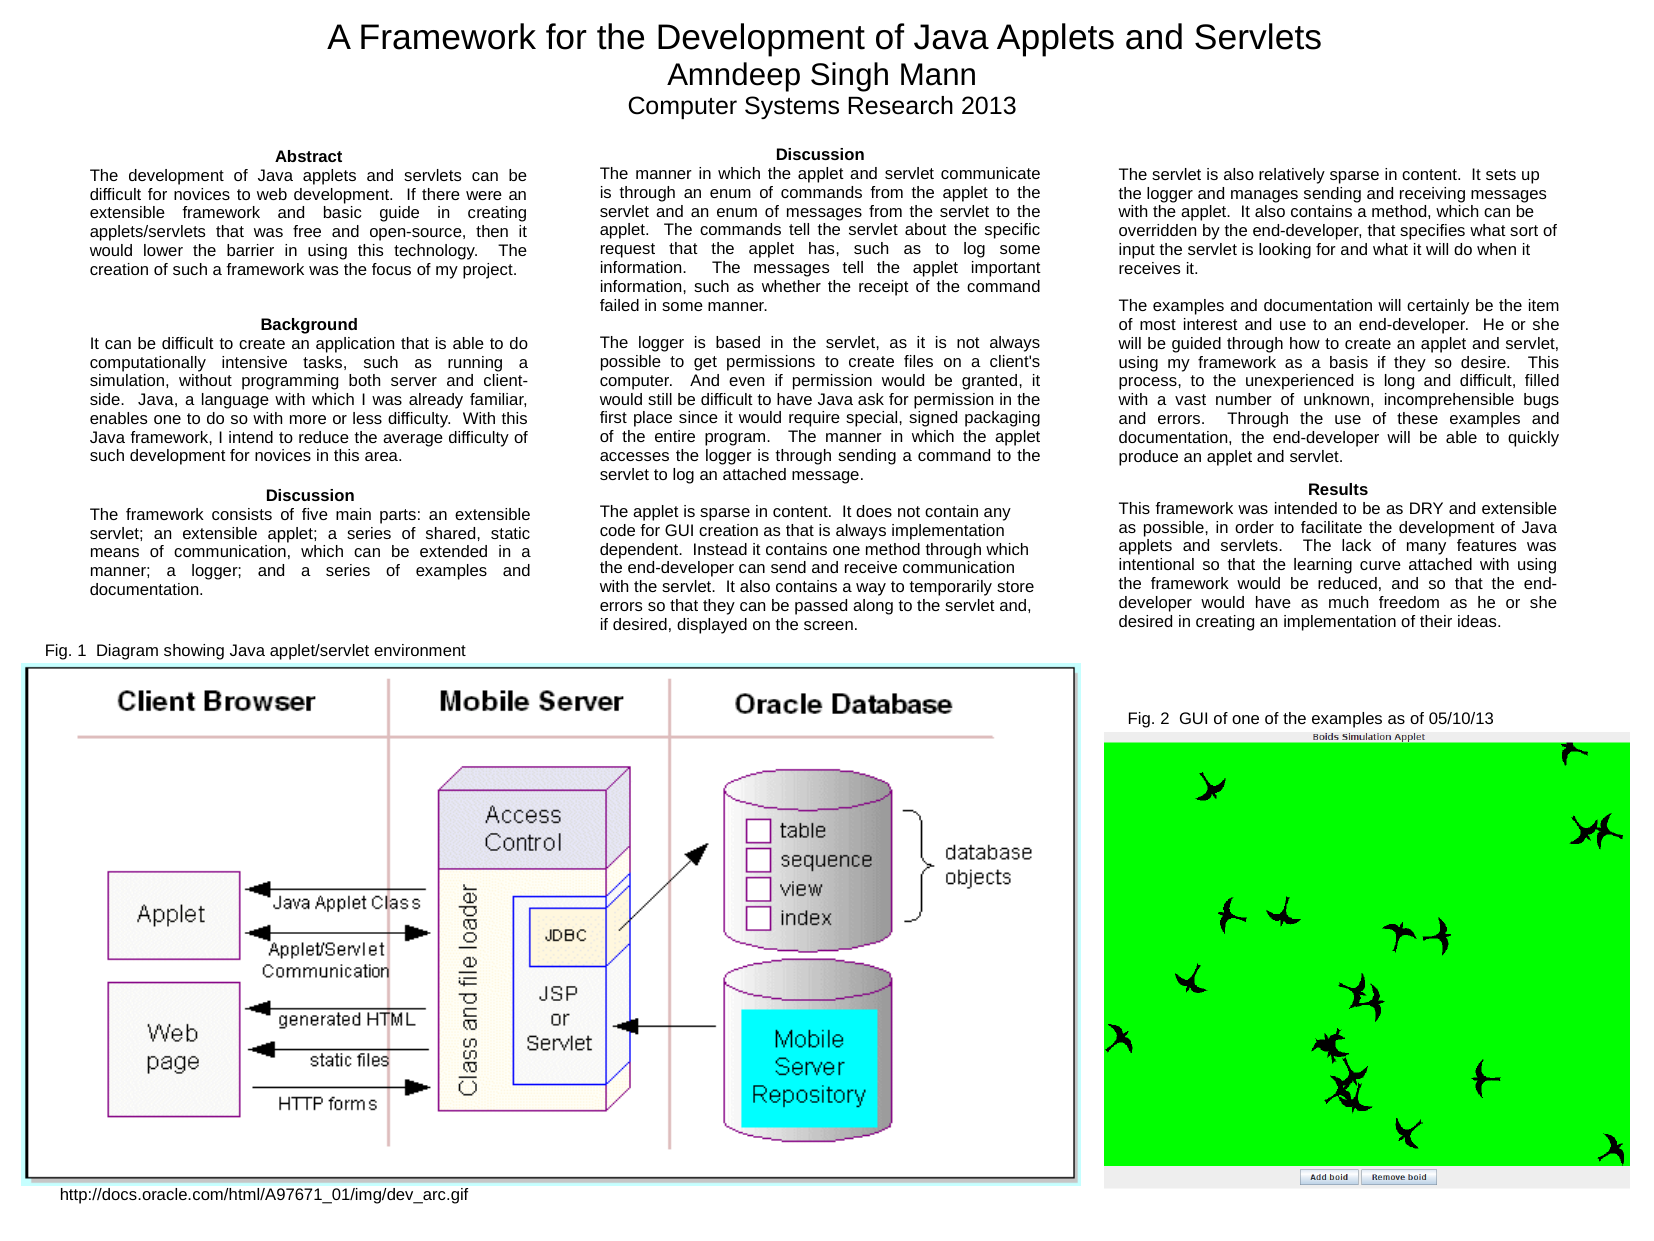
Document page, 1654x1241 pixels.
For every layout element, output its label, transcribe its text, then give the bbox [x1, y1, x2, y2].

picture [1104, 729, 1630, 1195]
text_box A Framework for the Development of Java Applets and Servlets [300, 10, 1351, 65]
text_box Results This framework was intended to be as DRY and extensible as possible, in order to facilitate the development of Java applets and servlets. The lack of many features was intentional so that the learning curve attached with using the framework would be reduced, and so that the end-developer would have as much freedom as he or she desired in creating an implementation of their ideas. [1103, 472, 1576, 638]
text_box Amndeep Singh Mann Computer Systems Research 2013 [612, 49, 1033, 128]
text_box Fig. 1 Diagram showing Java applet/servlet environment [30, 633, 482, 668]
text_box Background It can be difficult to create an application that is able to do computationally intensive tasks, such as running a simulation, without programming both server and client-side. Java, a language with which I was already familiar, enables one to do so with more or less difficulty. With this Java framework, I intend to reduce the average difficulty of such development for novices in this area. [75, 307, 547, 476]
text_box The servlet is also relatively sparse in content. It sets up the logger and manages sending and receiving messages with the applet. It also contains a method, which can be overridden by the end-developer, that specifies what sort of input the servlet is looking for and what it will do when it receives it. The examples and documentation will certainly be the item of most interest and use to an end-developer. He or she will be guided through how to create an applet and servlet, using my framework as a basis if they so desire. This process, to the unexperienced is long and difficult, filled with a vast number of unknown, incomprehensible bugs and errors. Through the use of these examples and documentation, the end-developer will be able to quickly produce an applet and servlet. [1103, 157, 1576, 472]
picture [21, 663, 1081, 1186]
text_box Fig. 2 GUI of one of the examples as of 05/10/13 [1113, 702, 1510, 736]
text_box Discussion The manner in which the applet and servlet communicate is through an enum of commands from the applet to the servlet and an enum of messages from the servlet to the applet. The commands tell the servlet about the specific request that the applet has, such as to log some information. The messages tell the applet important information, such as whether the receipt of the command failed in some manner. The logger is based in the servlet, as it is not always possible to get permissions to create files on a client's computer. And even if permission would be granted, it would still be difficult to have Java ask for permission in the first place since it would require special, signed packaging of the entire program. The manner in which the applet accesses the logger is through sending a command to the servlet to log an attached message. The applet is sparse in content. It does not contain any code for GUI creation as that is always implementation dependent. Instead it contains one method through which the end-developer can send and receive communication with the servlet. It also contains a way to temporarily store errors so that they can be passed along to the servlet and, if desired, displayed on the screen. [585, 138, 1057, 642]
text_box Discussion The framework consists of five main parts: an extensible servlet; an extensible applet; a series of shared, static means of communication, which can be extended in a manner; a logger; and a series of examples and documentation. [75, 479, 547, 607]
text_box Abstract The development of Java applets and servlets can be difficult for novices to web development. If there were an extensible framework and basic guide in creating applets/servlets that was free and open-source, then it would lower the barrier in using this technology. The creation of such a framework was the focus of my project. [75, 139, 547, 287]
text_box http://docs.oracle.com/html/A97671_01/img/dev_arc.gif [45, 1178, 485, 1212]
